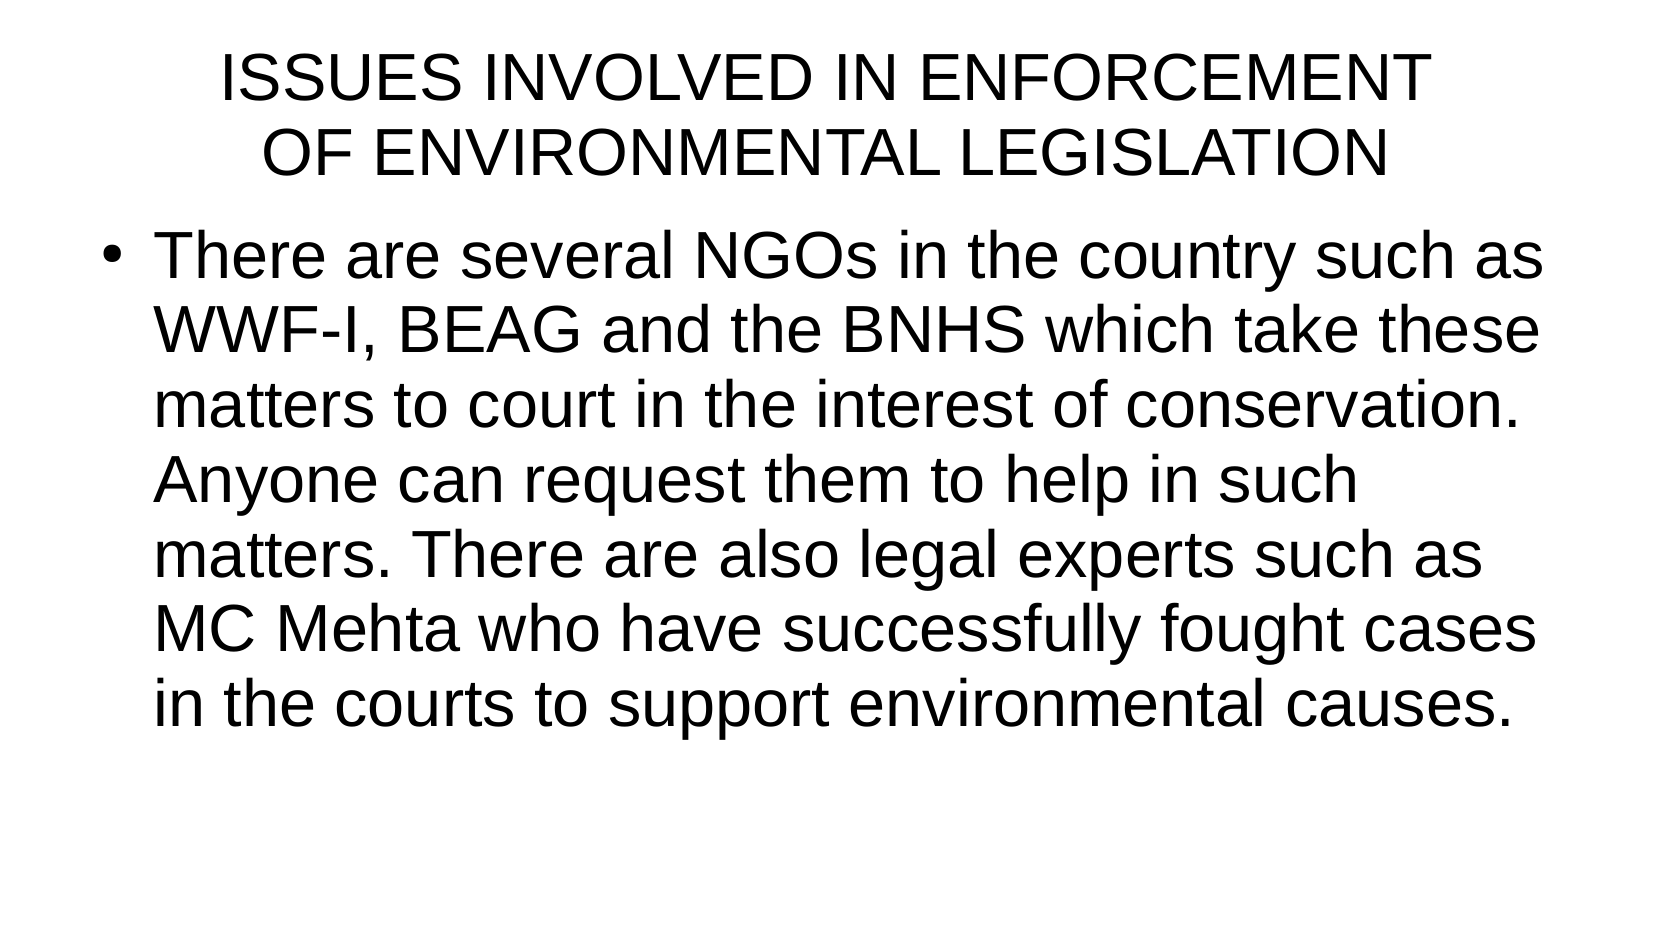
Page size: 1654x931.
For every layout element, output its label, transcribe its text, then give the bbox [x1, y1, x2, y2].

list There are several NGOs in the country such as WWF-I, BEAG and the BNHS which take these matters to court in the interest of conservation. Anyone can request them to help in such matters. There are also legal experts such as MC Mehta who have successfully fought cases in the courts to support environmental causes. [82, 217, 1571, 758]
title ISSUES INVOLVED IN ENFORCEMENT OF ENVIRONMENTAL LEGISLATION [82, 37, 1571, 193]
